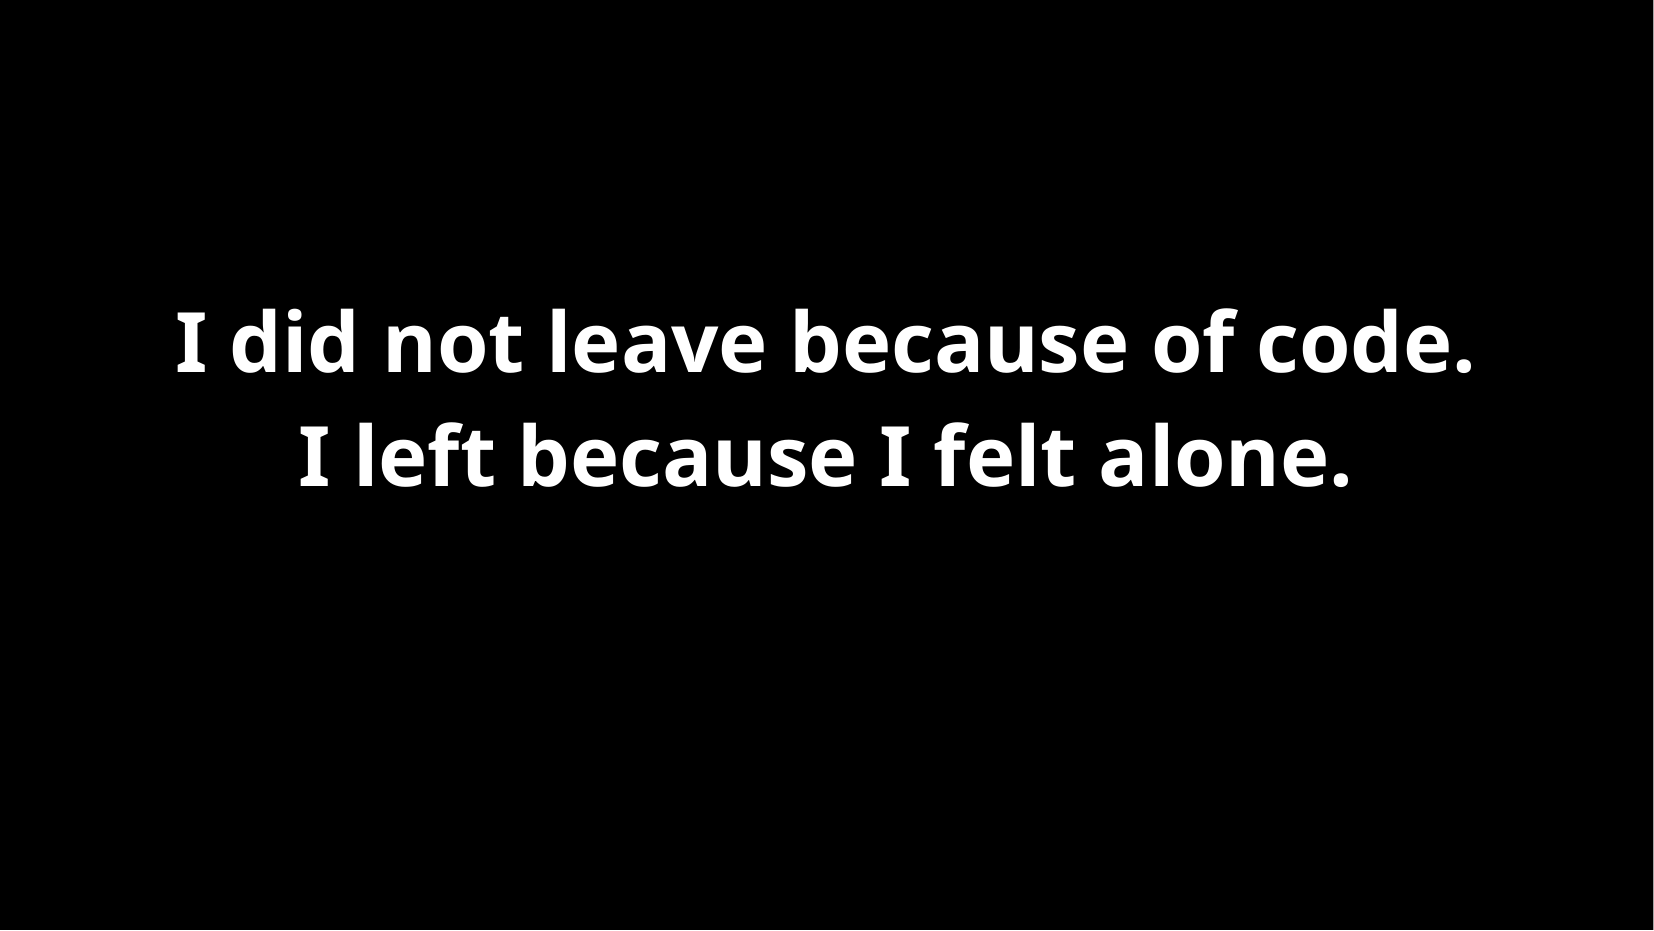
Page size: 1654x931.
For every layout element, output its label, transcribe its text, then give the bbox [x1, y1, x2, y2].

subtitle I did not leave because of code. I left because I felt alone. [82, 37, 1571, 757]
